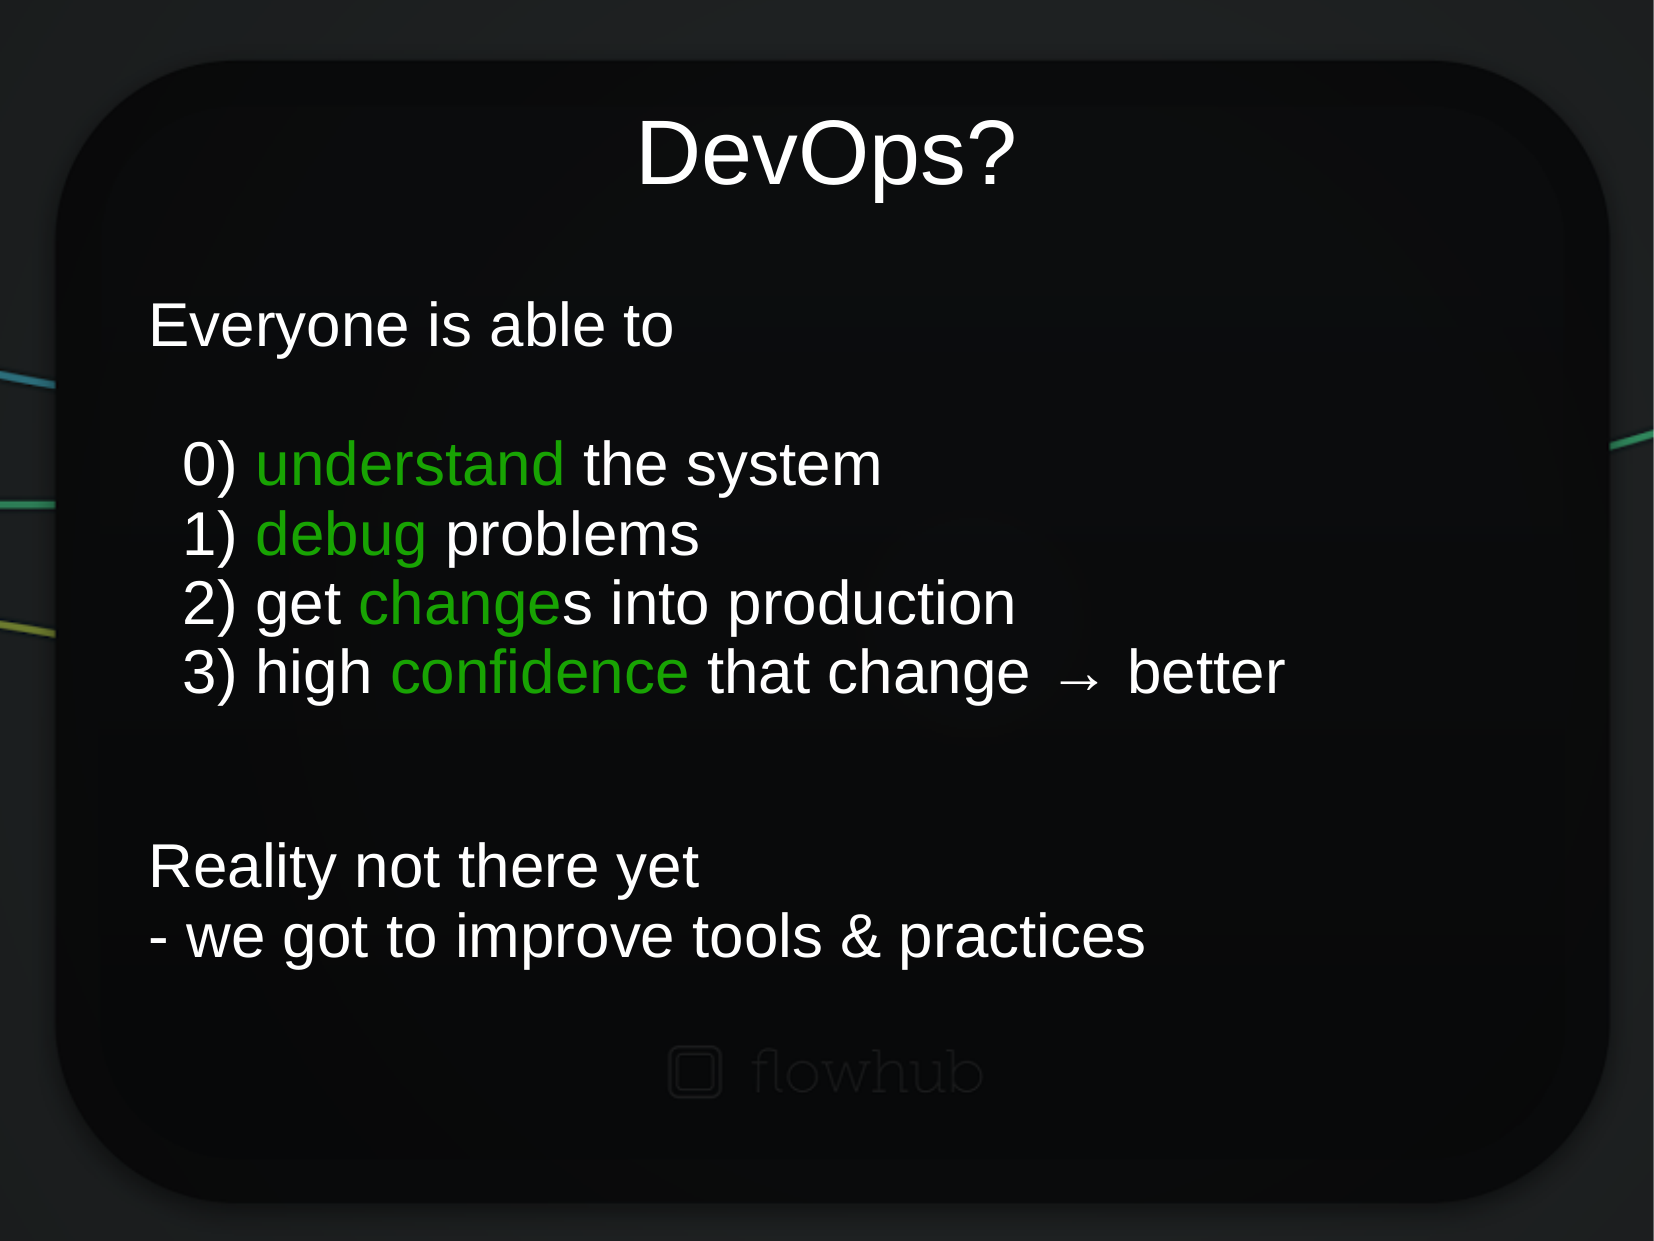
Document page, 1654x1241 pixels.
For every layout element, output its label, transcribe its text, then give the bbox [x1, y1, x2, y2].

picture [0, 0, 1654, 1241]
title DevOps? [82, 49, 1571, 257]
list Everyone is able to 0) understand the system 1) debug problems 2) get changes into production 3) high confidence that change → better Reality not there yet - we got to improve tools & practices [82, 290, 1571, 1111]
